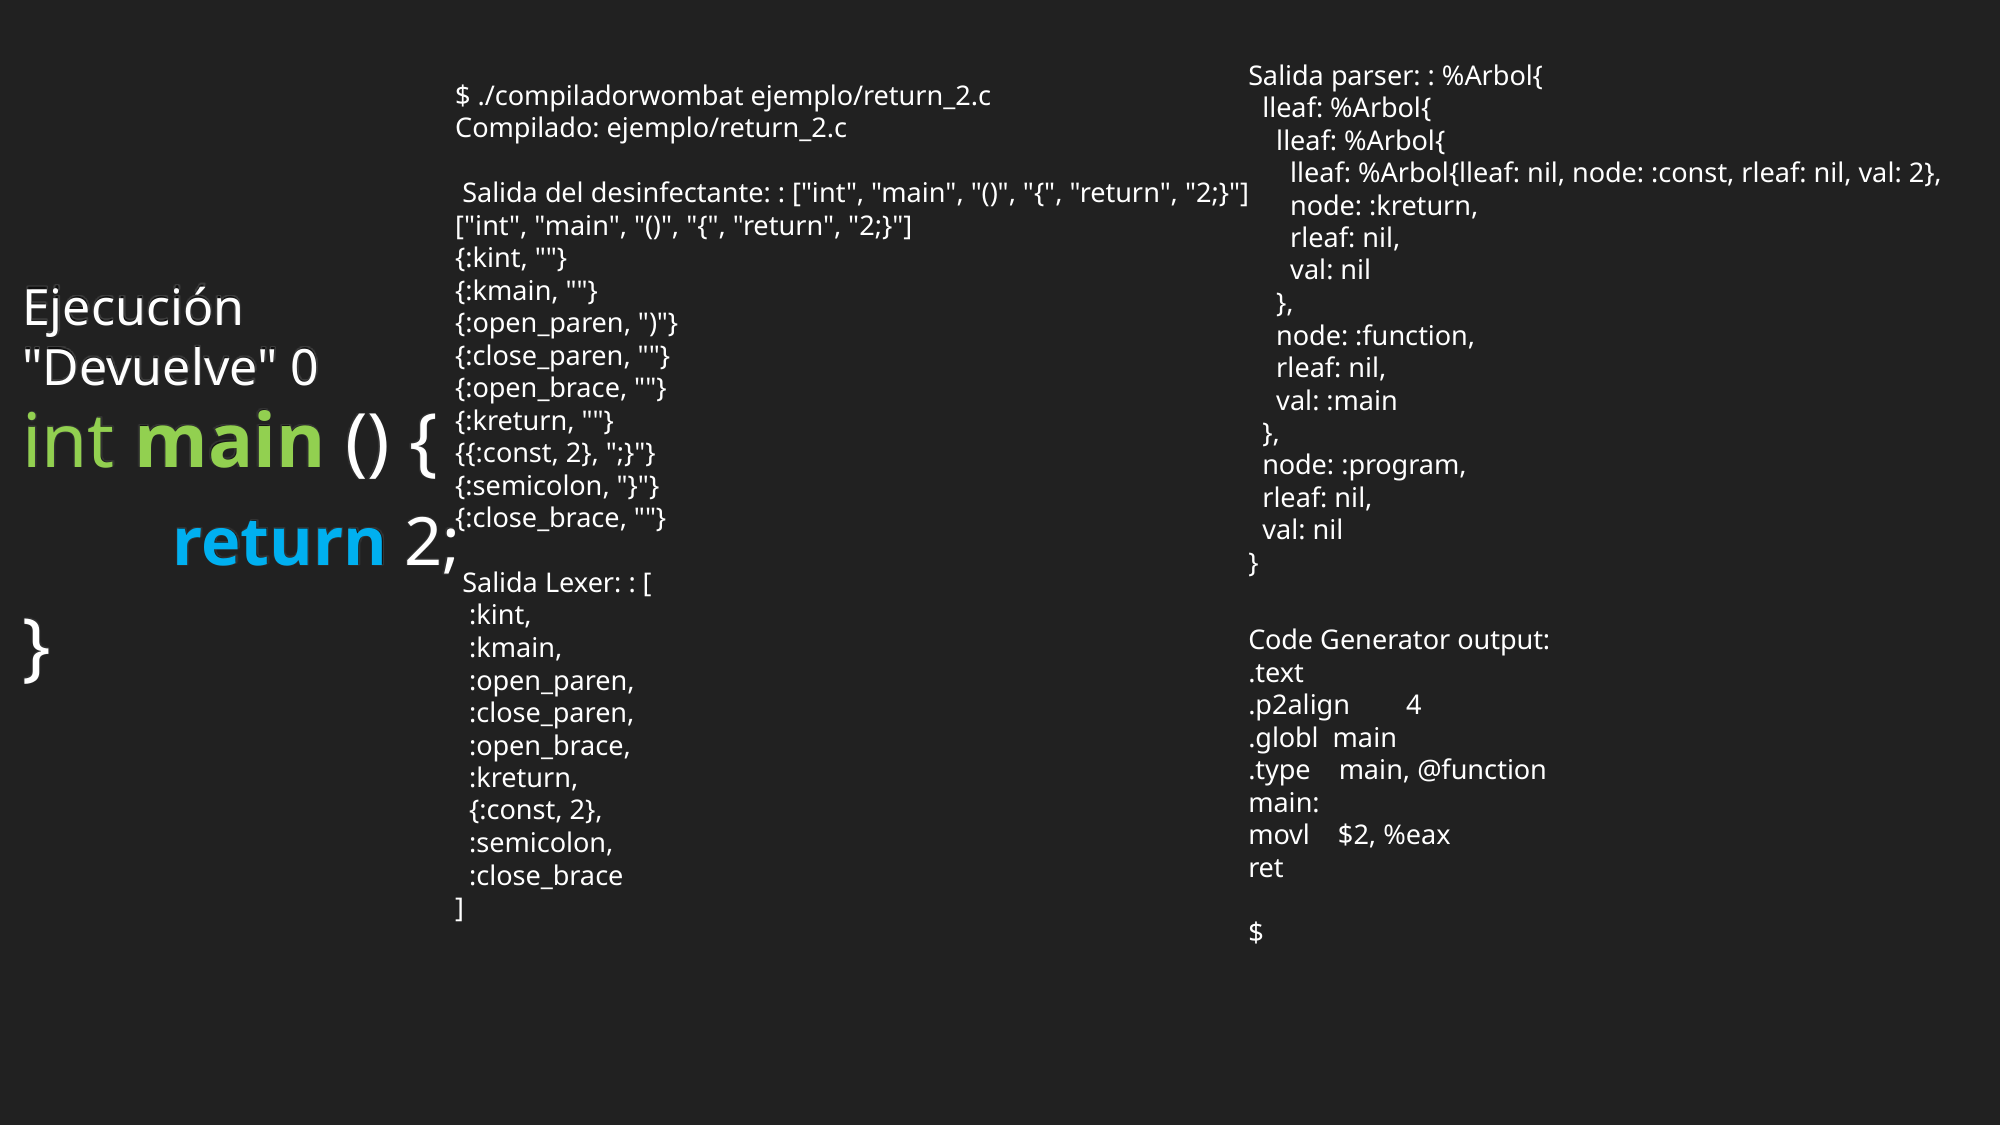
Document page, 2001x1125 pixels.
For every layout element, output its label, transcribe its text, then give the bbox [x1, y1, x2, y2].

list int main () { return 2; } [7, 384, 440, 962]
title Ejecución "Devuelve" 0 [7, 137, 440, 384]
text_box $ ./compiladorwombat ejemplo/return_2.c Compilado: ejemplo/return_2.c Salida del desinfectante: : ["int", "main", "()", "{", "return", "2;}"] ["int", "main", "()", "{", "return", "2;}"] {:kint, ""} {:kmain, ""} {:open_paren, ")"} {:close_paren, ""} {:open_brace, ""} {:kreturn, ""} {{:const, 2}, ";}"} {:semicolon, "}"} {:close_brace, ""} Salida Lexer: : [ :kint, :kmain, :open_paren, :close_paren, :open_brace, :kreturn, {:const, 2}, :semicolon, :close_brace ] [440, 70, 1233, 1038]
text_box Salida parser: : %Arbol{ lleaf: %Arbol{ lleaf: %Arbol{ lleaf: %Arbol{lleaf: nil, node: :const, rleaf: nil, val: 2}, node: :kreturn, rleaf: nil, val: nil }, node: :function, rleaf: nil, val: :main }, node: :program, rleaf: nil, val: nil } Code Generator output: .text .p2align 4 .globl main .type main, @function main: movl $2, %eax ret $ [1233, 18, 1987, 1078]
